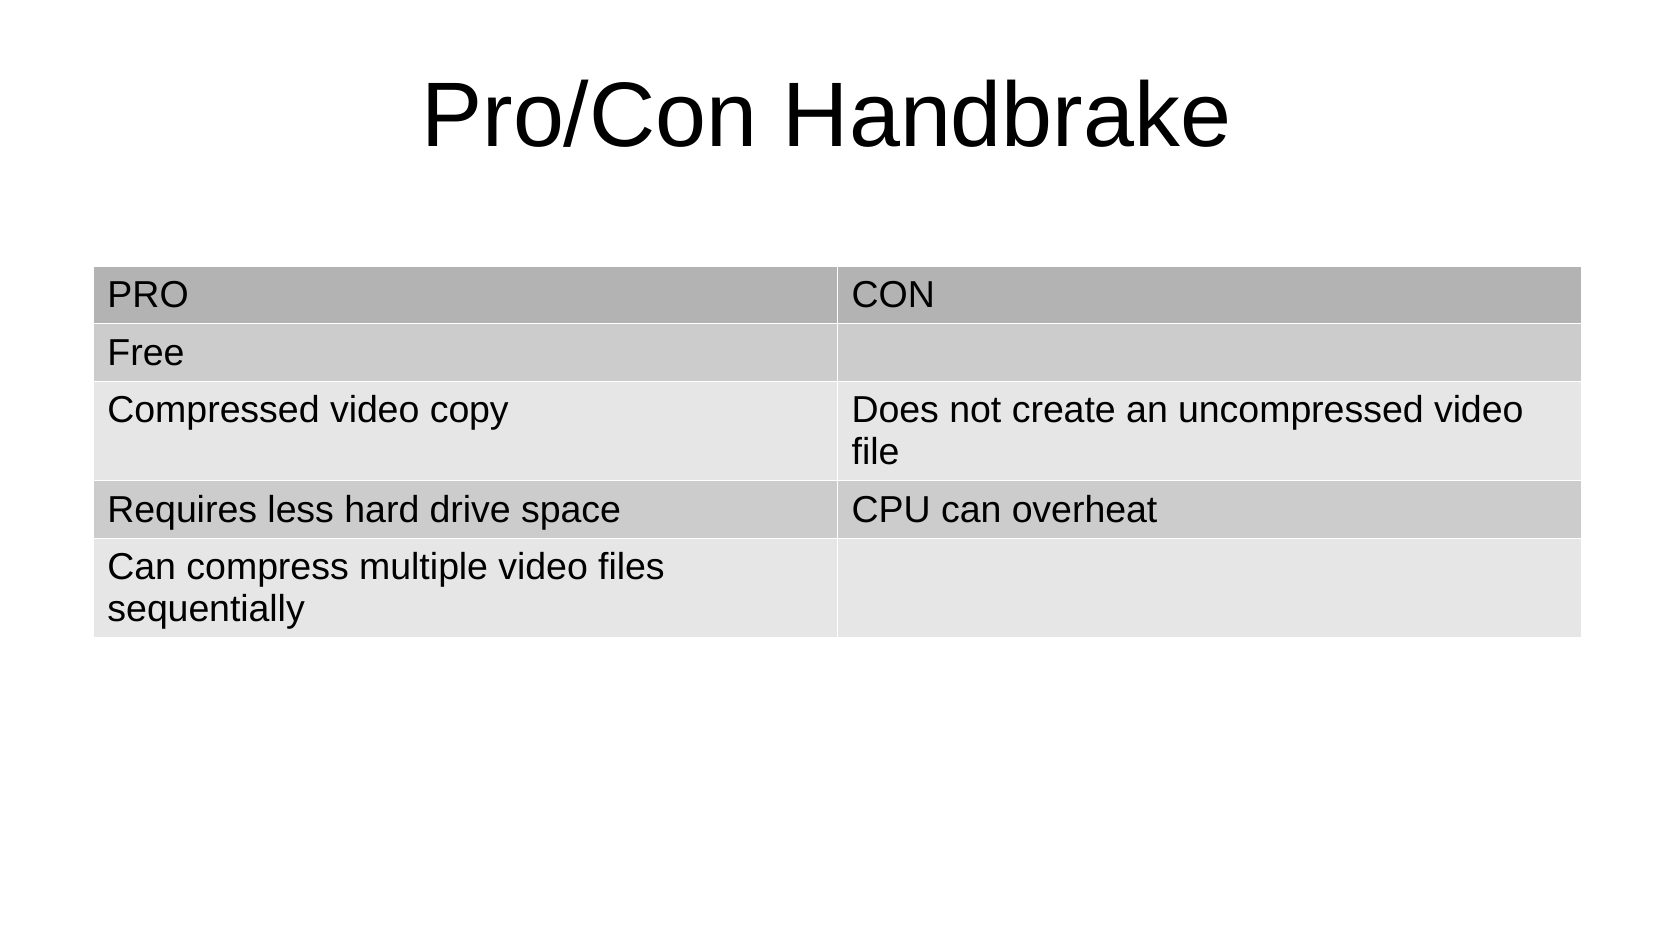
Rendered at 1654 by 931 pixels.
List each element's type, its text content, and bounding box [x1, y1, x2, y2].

table_header PRO [94, 267, 837, 323]
table_cell Can compress multiple video files sequentially [94, 539, 837, 637]
table_cell [838, 324, 1581, 381]
table_cell CPU can overheat [838, 481, 1581, 538]
table_header CON [838, 267, 1581, 323]
title Pro/Con Handbrake [82, 37, 1571, 193]
table_cell Free [94, 324, 837, 381]
table_cell [838, 539, 1581, 637]
table_cell Requires less hard drive space [94, 481, 837, 538]
table_cell Does not create an uncompressed video file [838, 382, 1581, 480]
table_cell Compressed video copy [94, 382, 837, 480]
